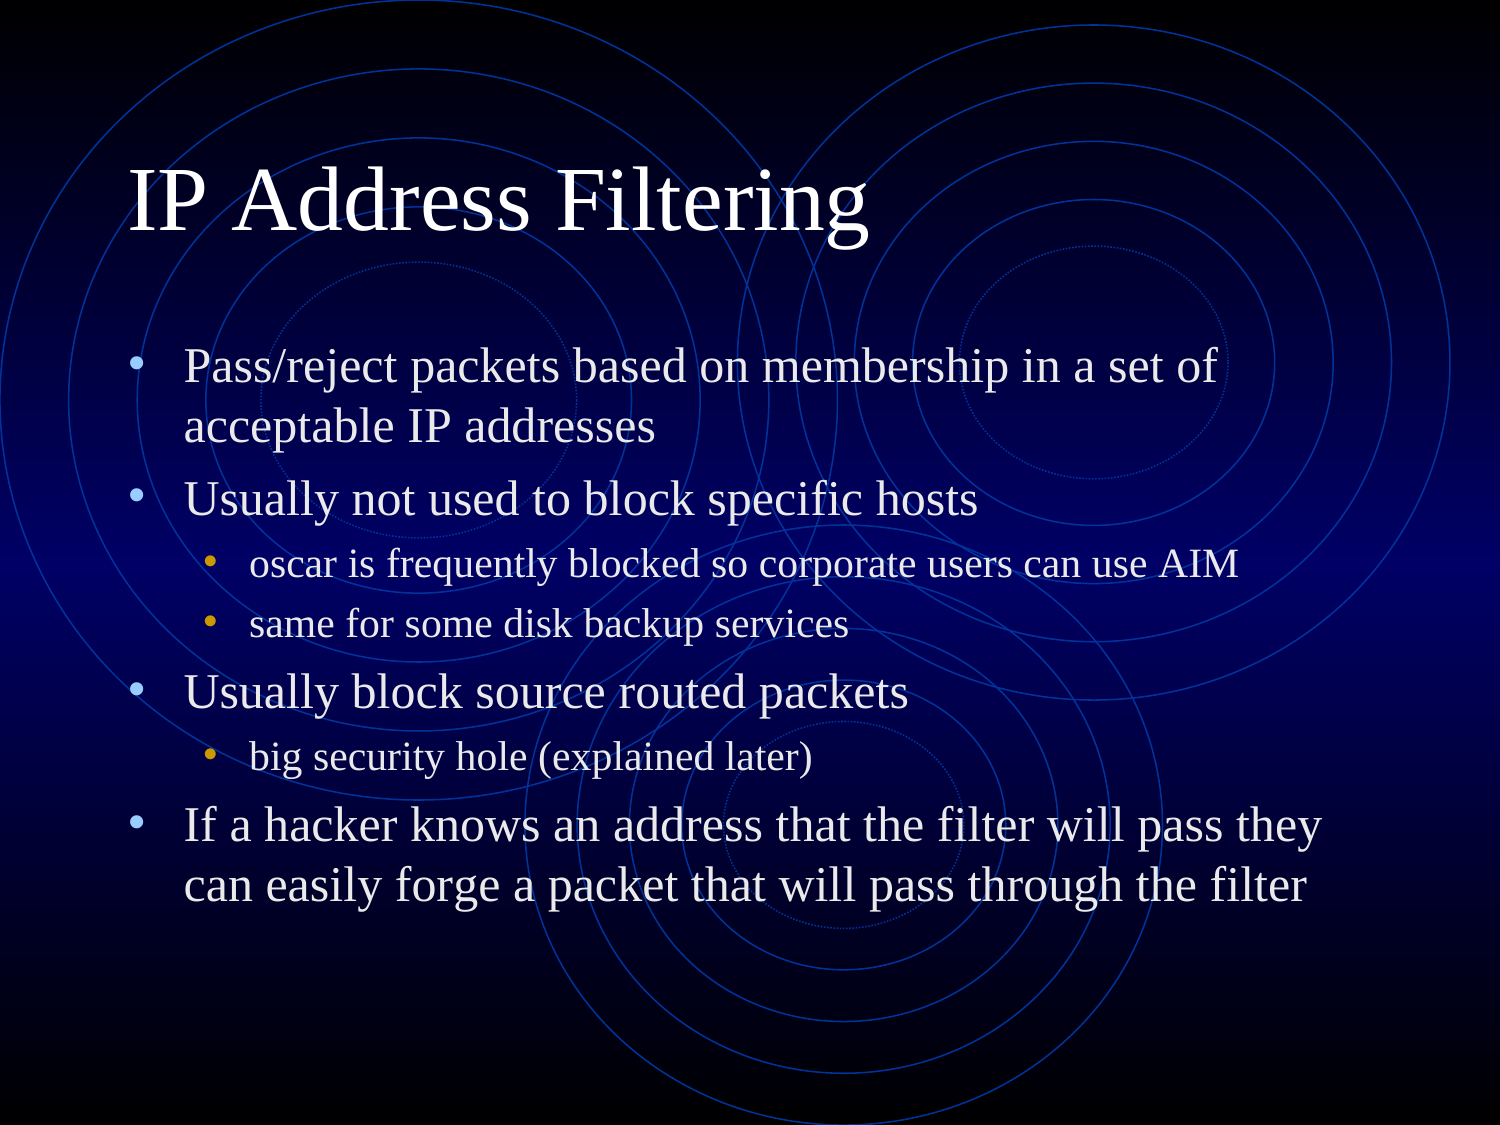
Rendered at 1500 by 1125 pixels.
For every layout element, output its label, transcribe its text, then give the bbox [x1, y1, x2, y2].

list Pass/reject packets based on membership in a set of acceptable IP addresses Usually not used to block specific hosts oscar is frequently blocked so corporate users can use AIM same for some disk backup services Usually block source routed packets big security hole (explained later) If a hacker knows an address that the filter will pass they can easily forge a packet that will pass through the filter [112, 324, 1388, 1001]
title IP Address Filtering [112, 99, 1388, 288]
